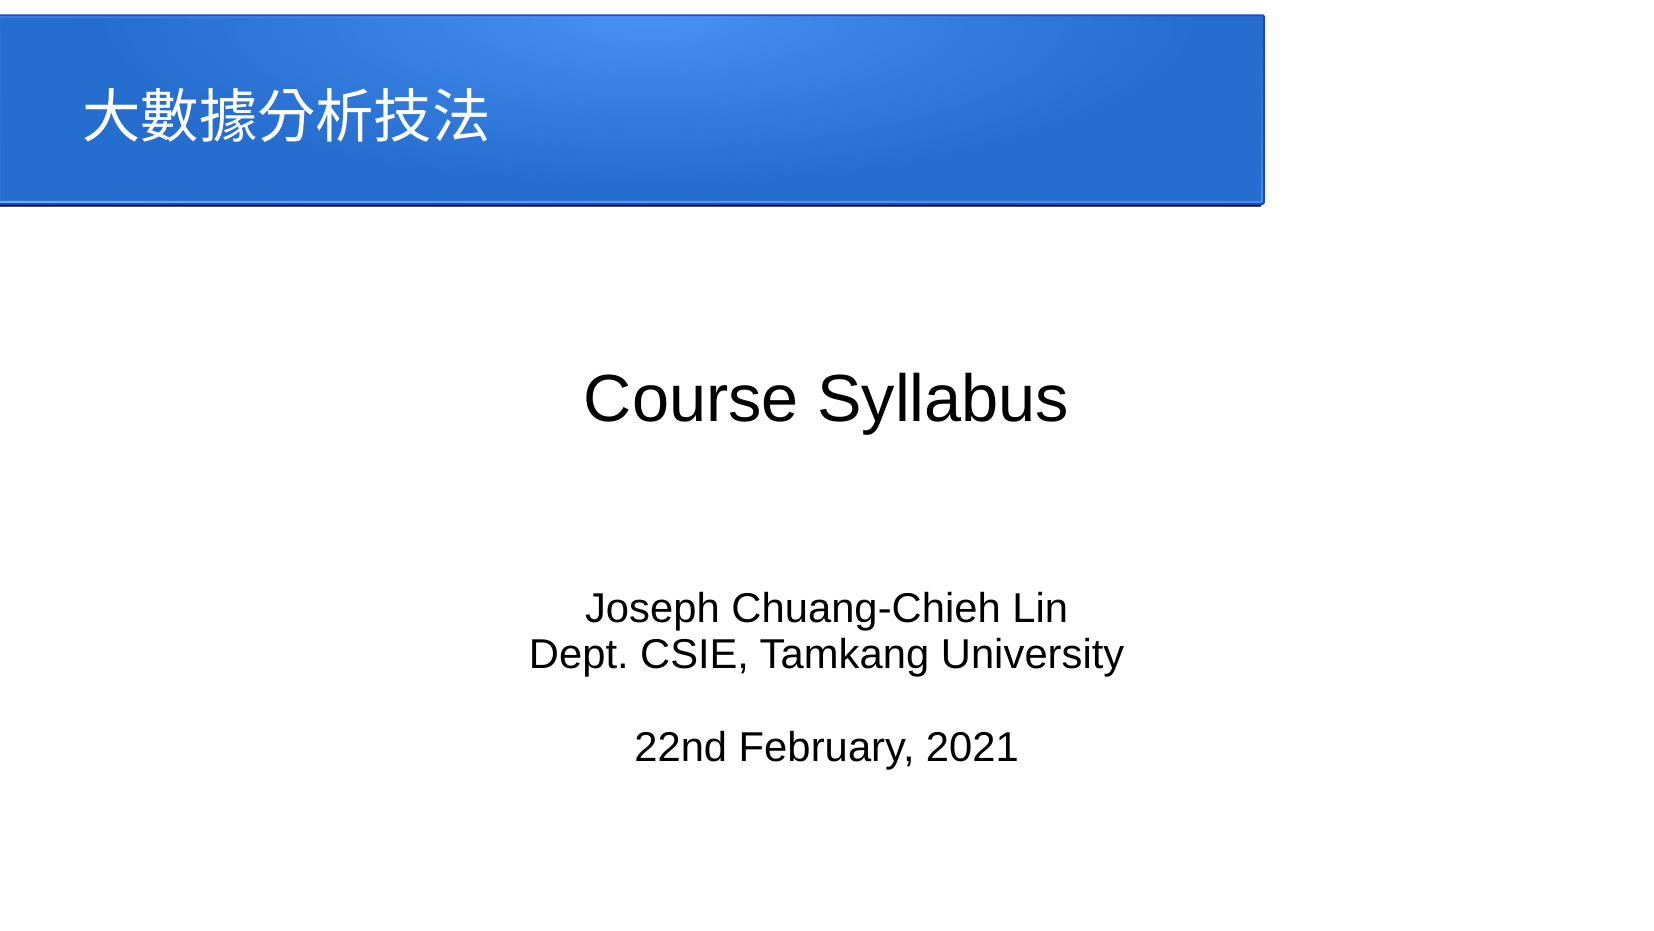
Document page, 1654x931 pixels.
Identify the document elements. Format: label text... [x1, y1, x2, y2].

subtitle Course Syllabus Joseph Chuang-Chieh Lin Dept. CSIE, Tamkang University 22nd February, 2021 [82, 217, 1571, 839]
title 大數據分析技法 [82, 35, 1235, 189]
